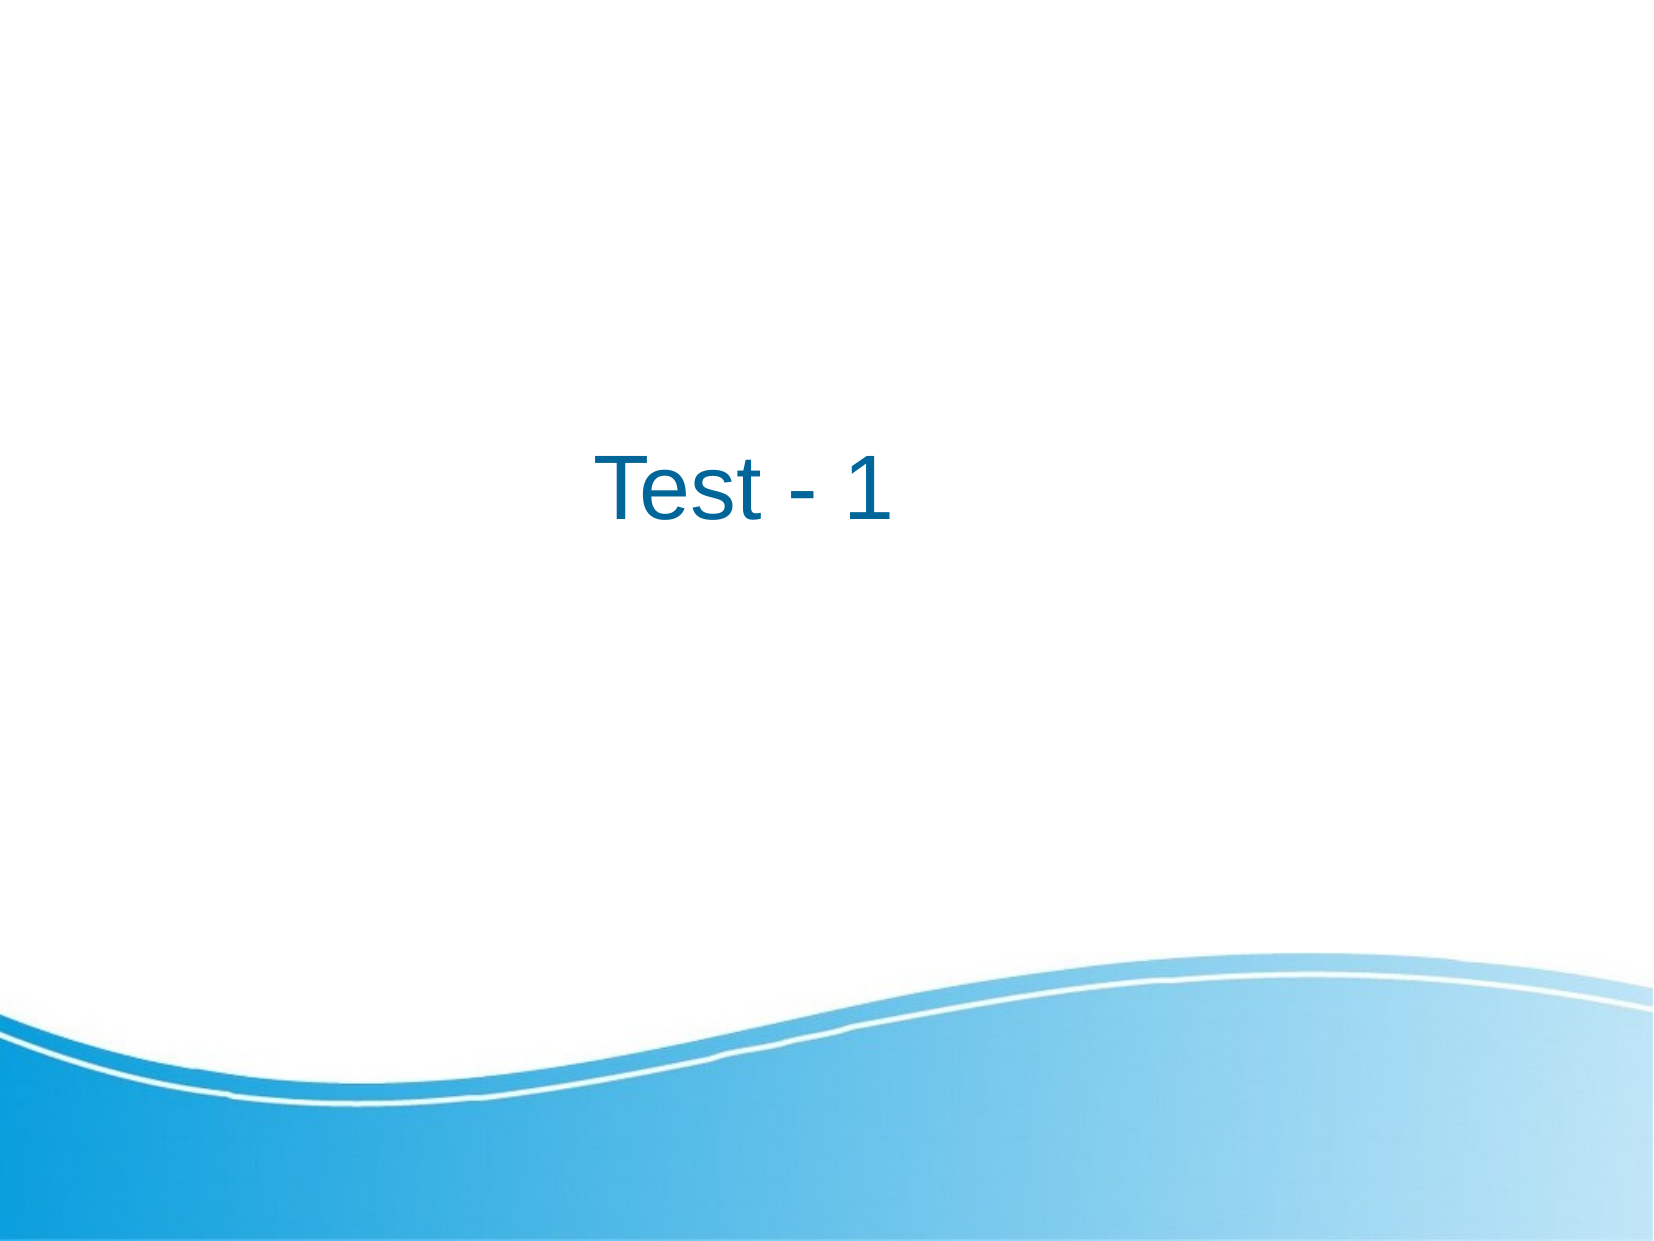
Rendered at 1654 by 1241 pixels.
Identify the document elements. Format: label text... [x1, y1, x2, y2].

picture [0, 952, 1654, 1241]
title Test - 1 [0, 384, 1489, 592]
